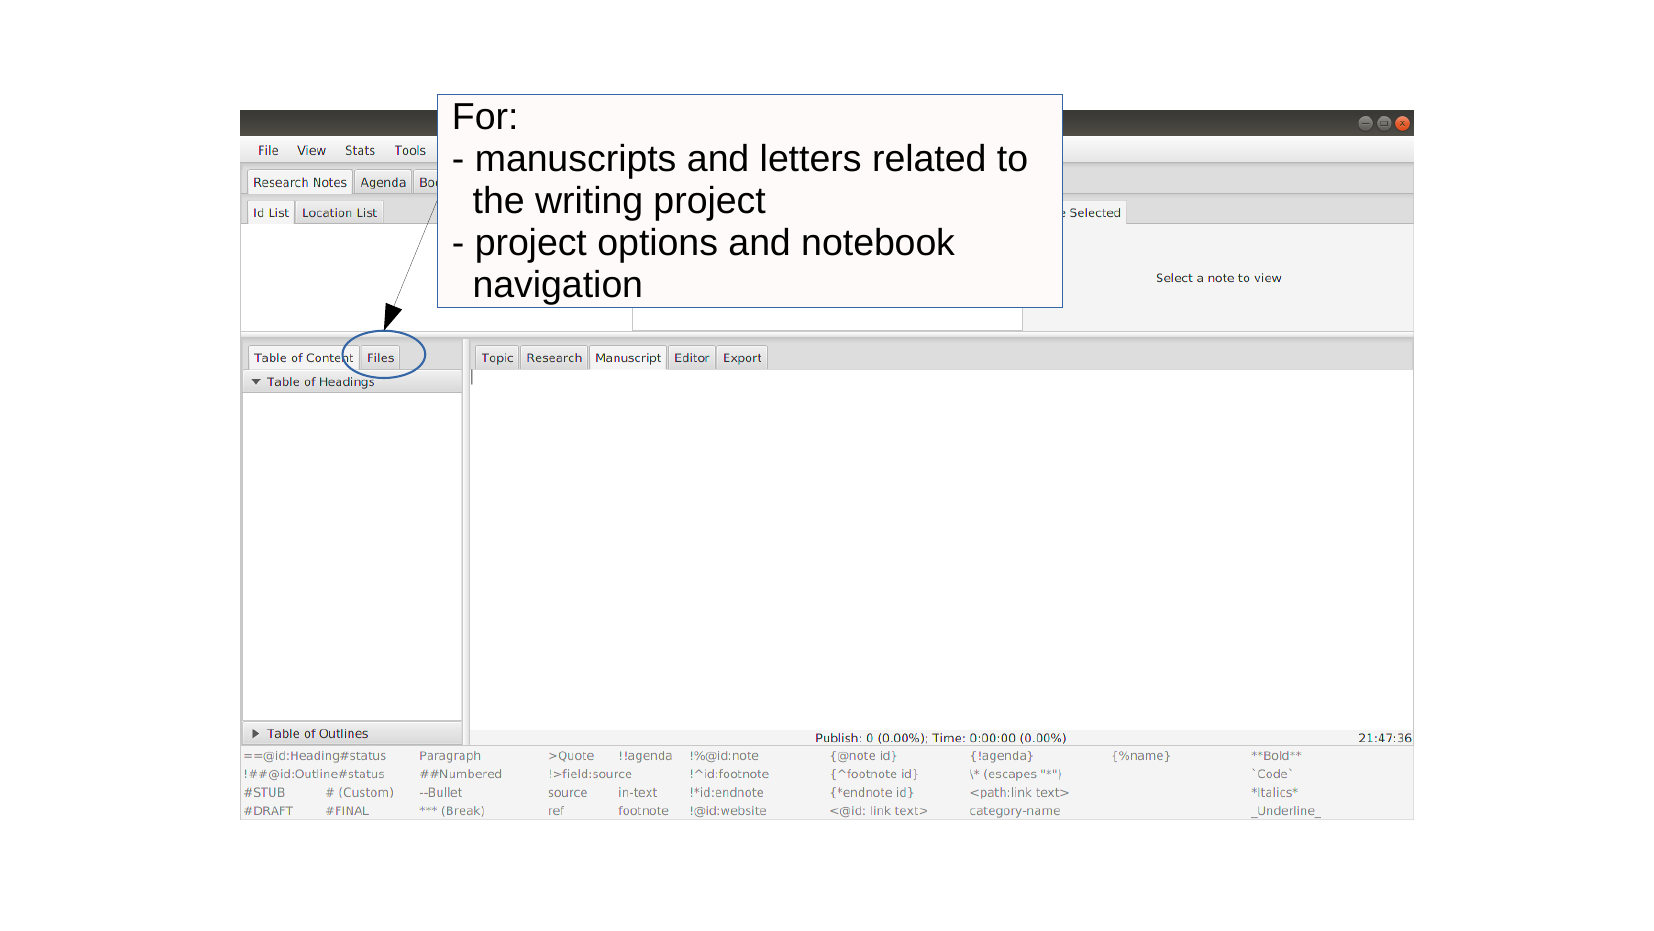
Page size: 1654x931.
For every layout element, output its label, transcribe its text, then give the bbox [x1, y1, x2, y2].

picture [240, 110, 1414, 820]
picture [344, 332, 424, 376]
text_box For: - manuscripts and letters related to the writing project - project options and notebook navigation [437, 94, 1063, 308]
